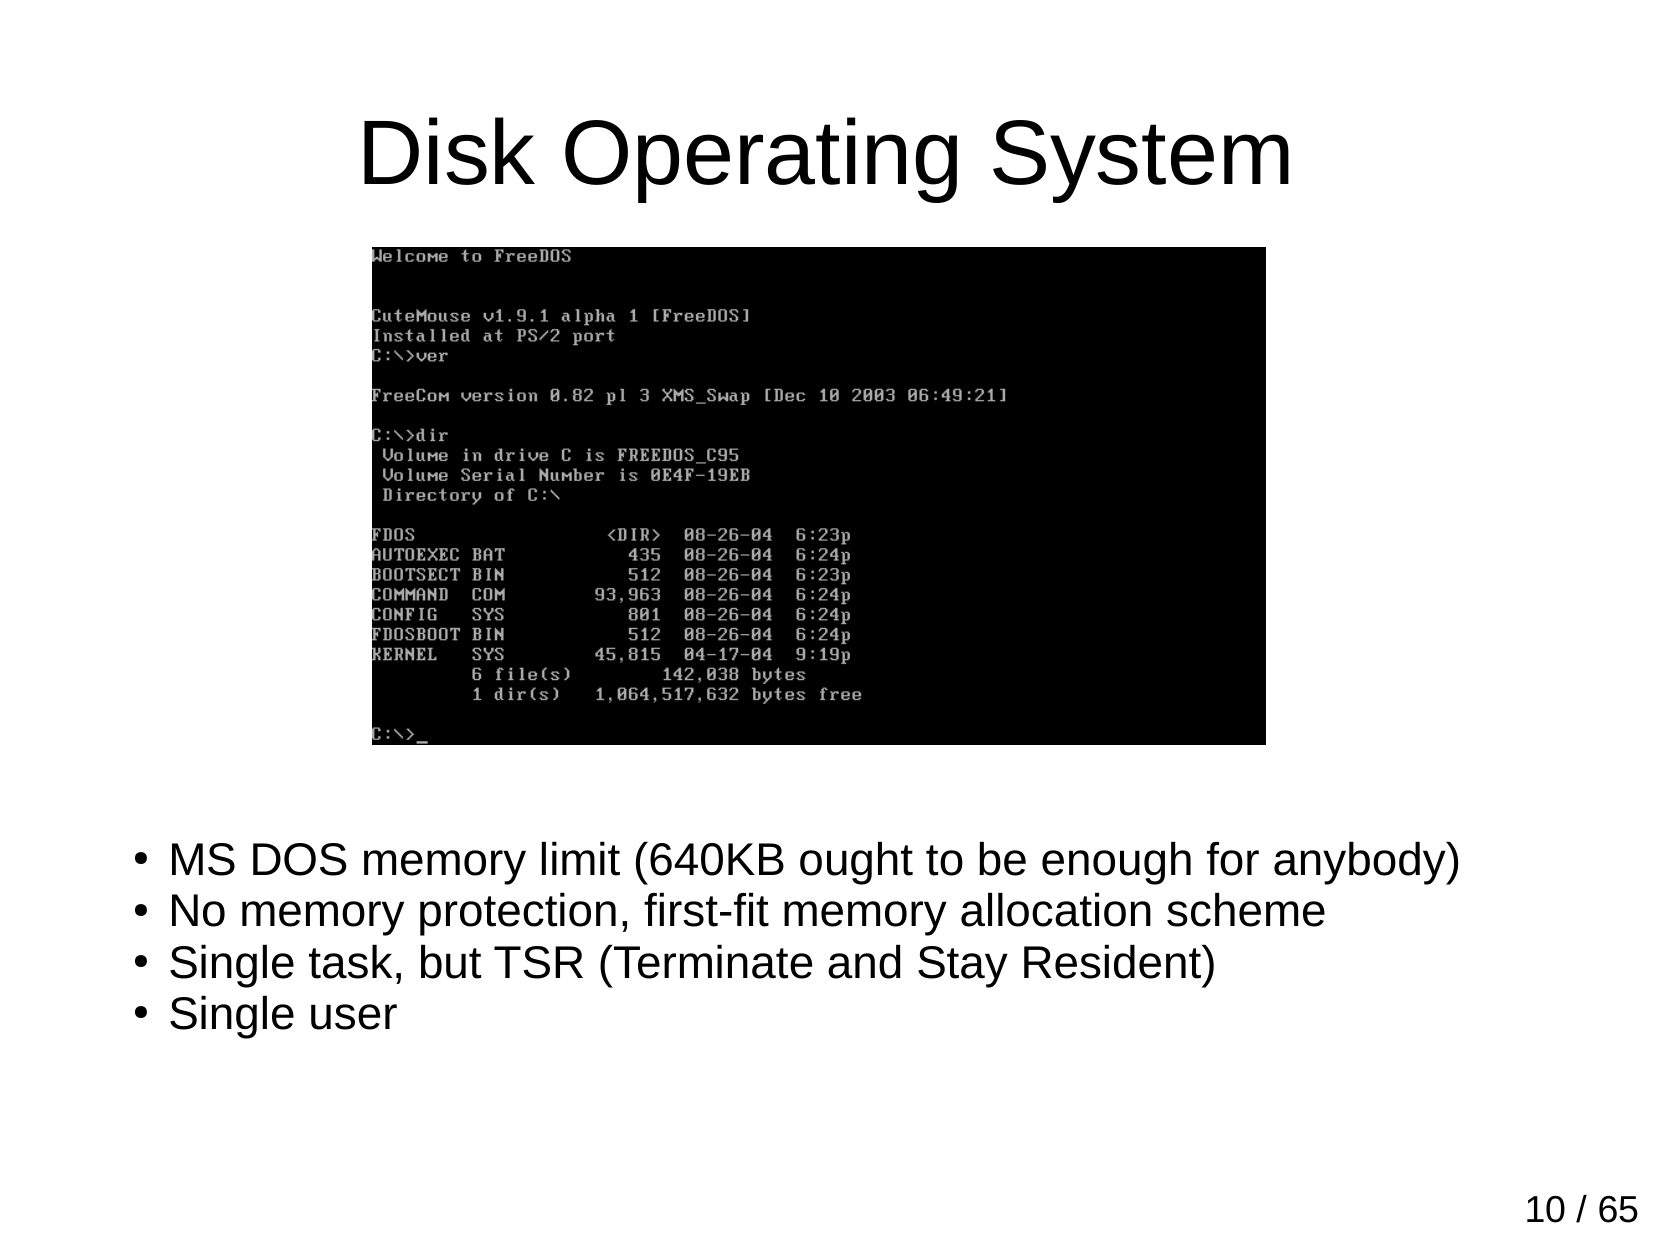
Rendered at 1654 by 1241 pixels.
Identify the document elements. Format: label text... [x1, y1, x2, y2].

text_box MS DOS memory limit (640KB ought to be enough for anybody) No memory protection, first-fit memory allocation scheme Single task, but TSR (Terminate and Stay Resident) Single user [118, 826, 1512, 1170]
picture [372, 247, 1266, 745]
title Disk Operating System [82, 49, 1571, 257]
text_box <number> / 65 [1380, 1181, 1654, 1238]
